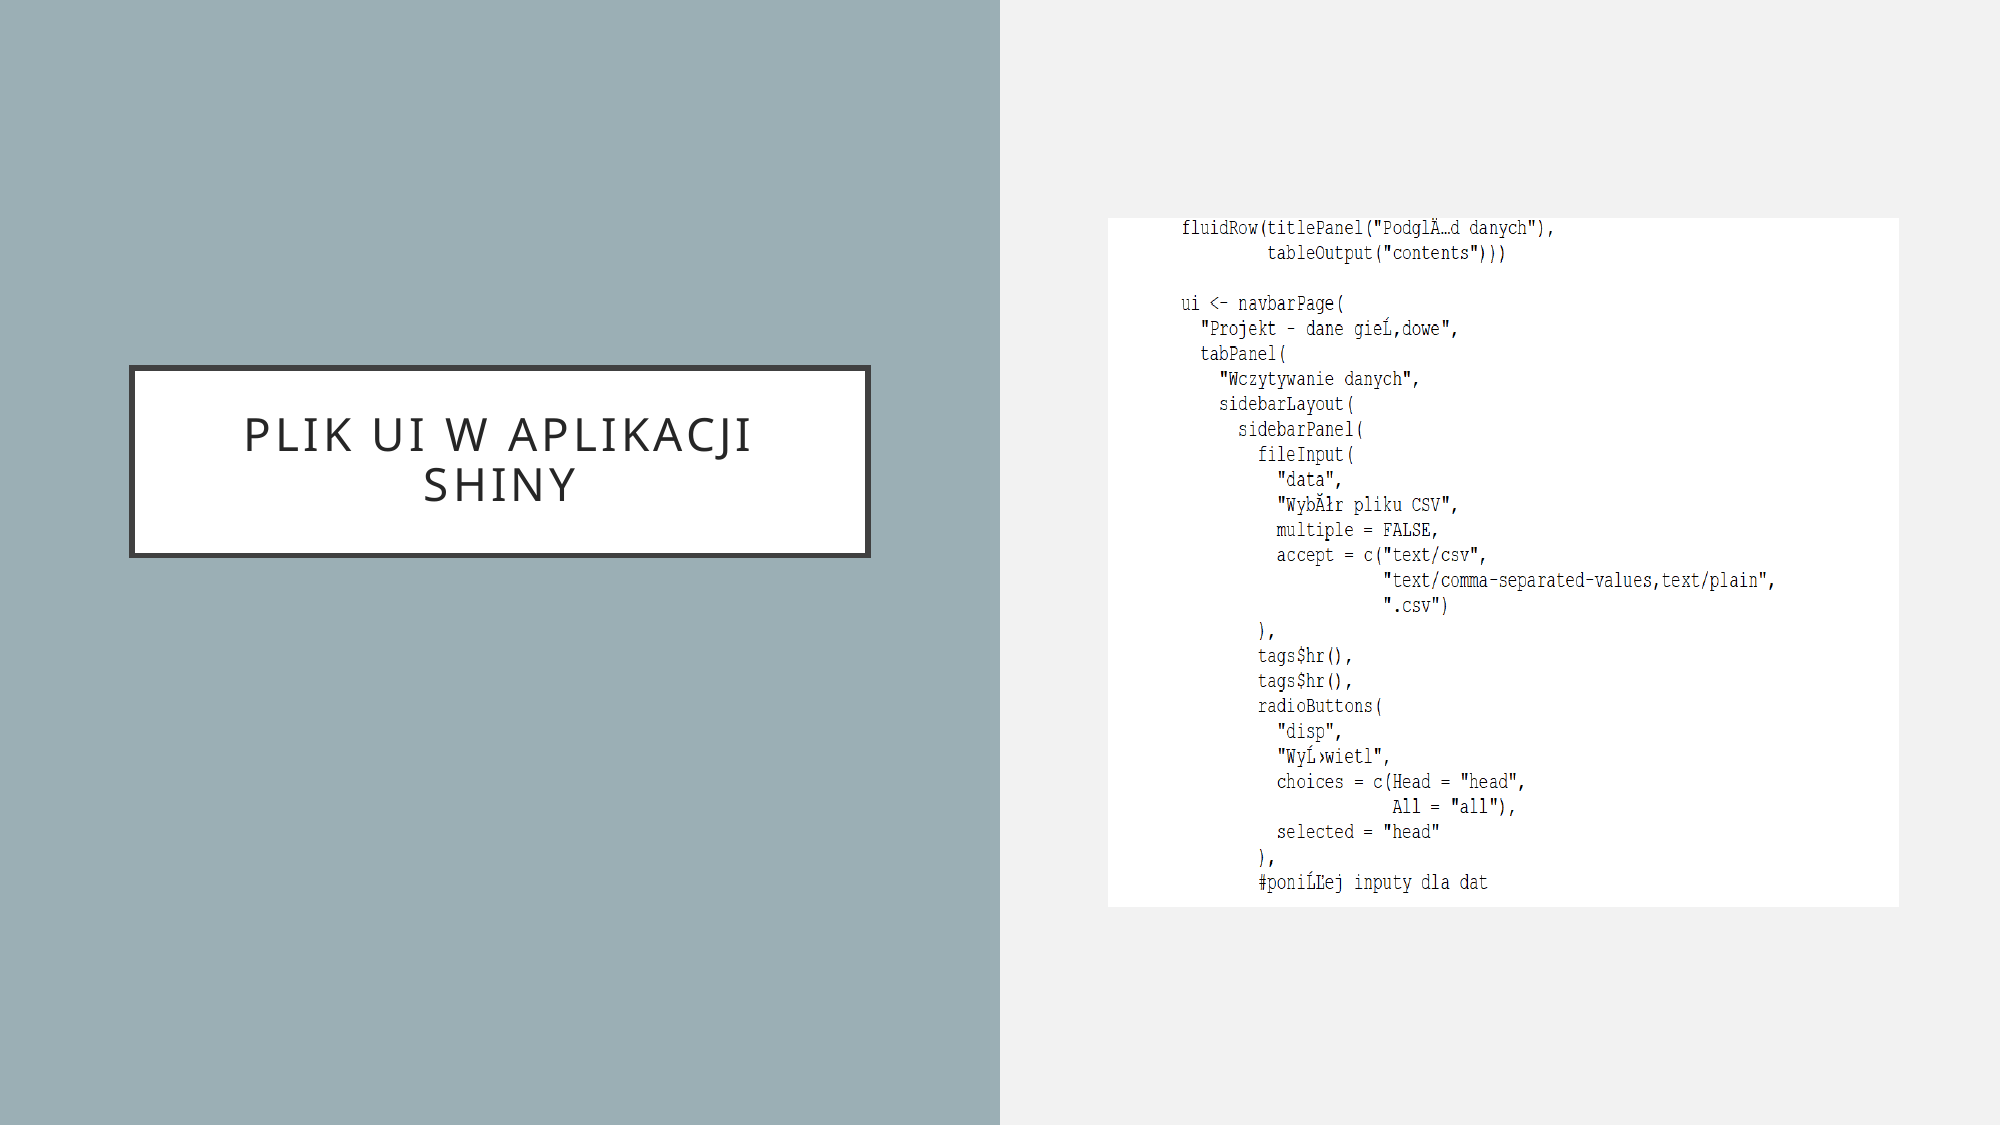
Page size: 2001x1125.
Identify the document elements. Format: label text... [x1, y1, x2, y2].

title Plik ui w aplikacji shiny [131, 368, 868, 556]
picture [1108, 218, 1899, 907]
